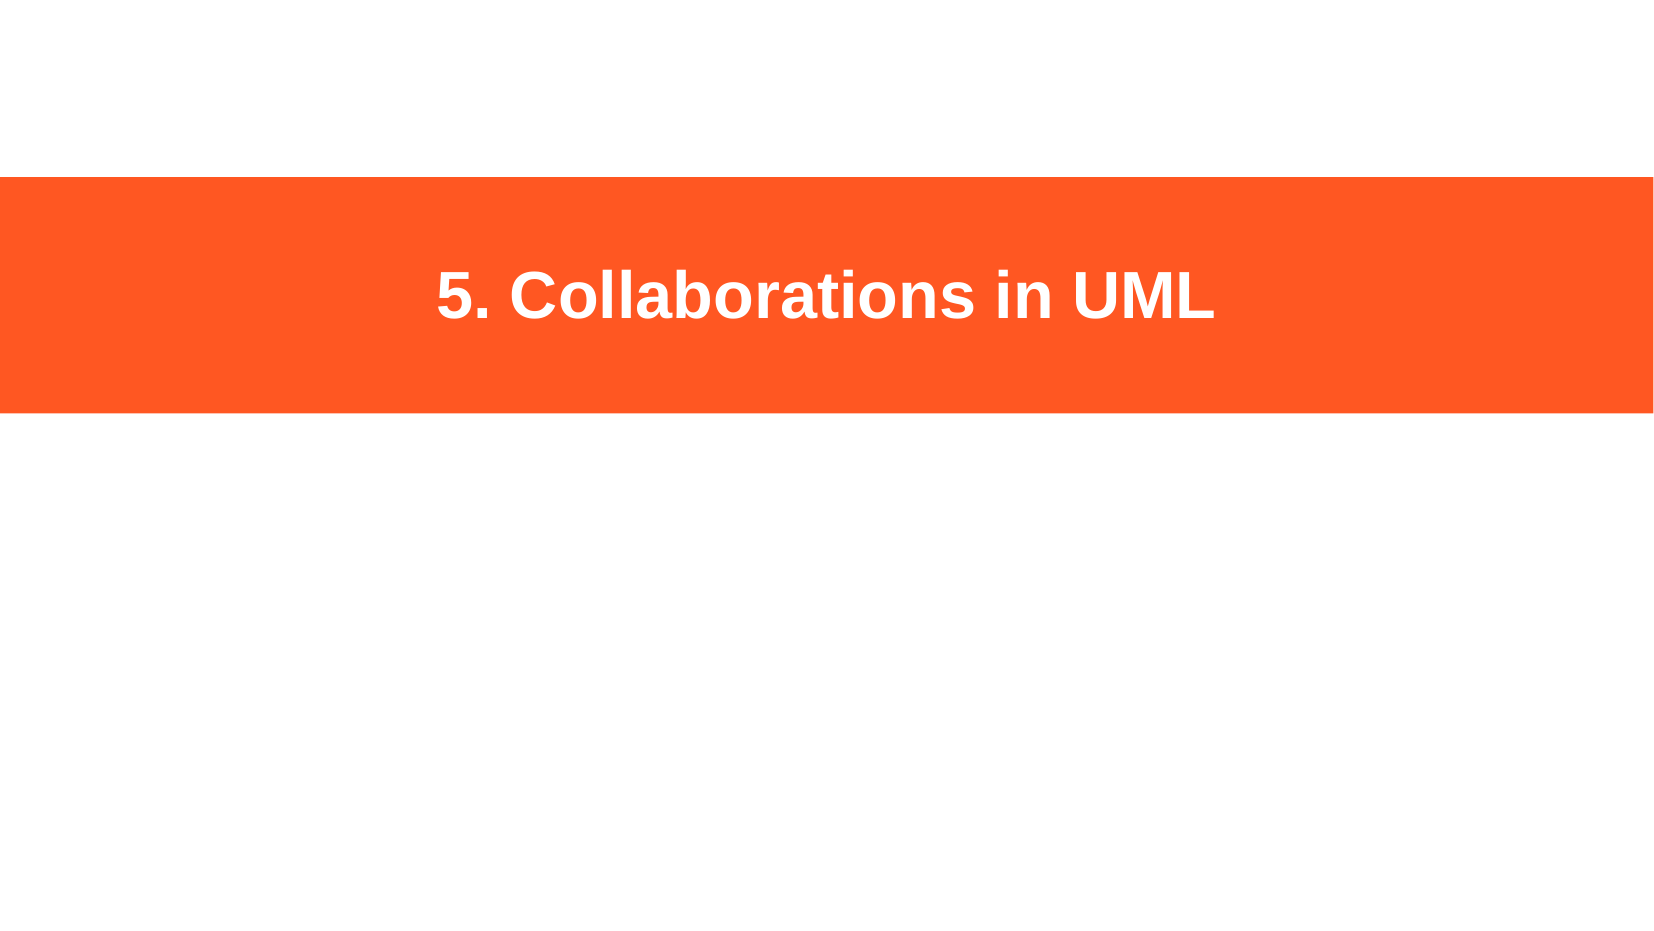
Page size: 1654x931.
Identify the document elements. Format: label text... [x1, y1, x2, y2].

title 5. Collaborations in UML [0, 177, 1654, 414]
